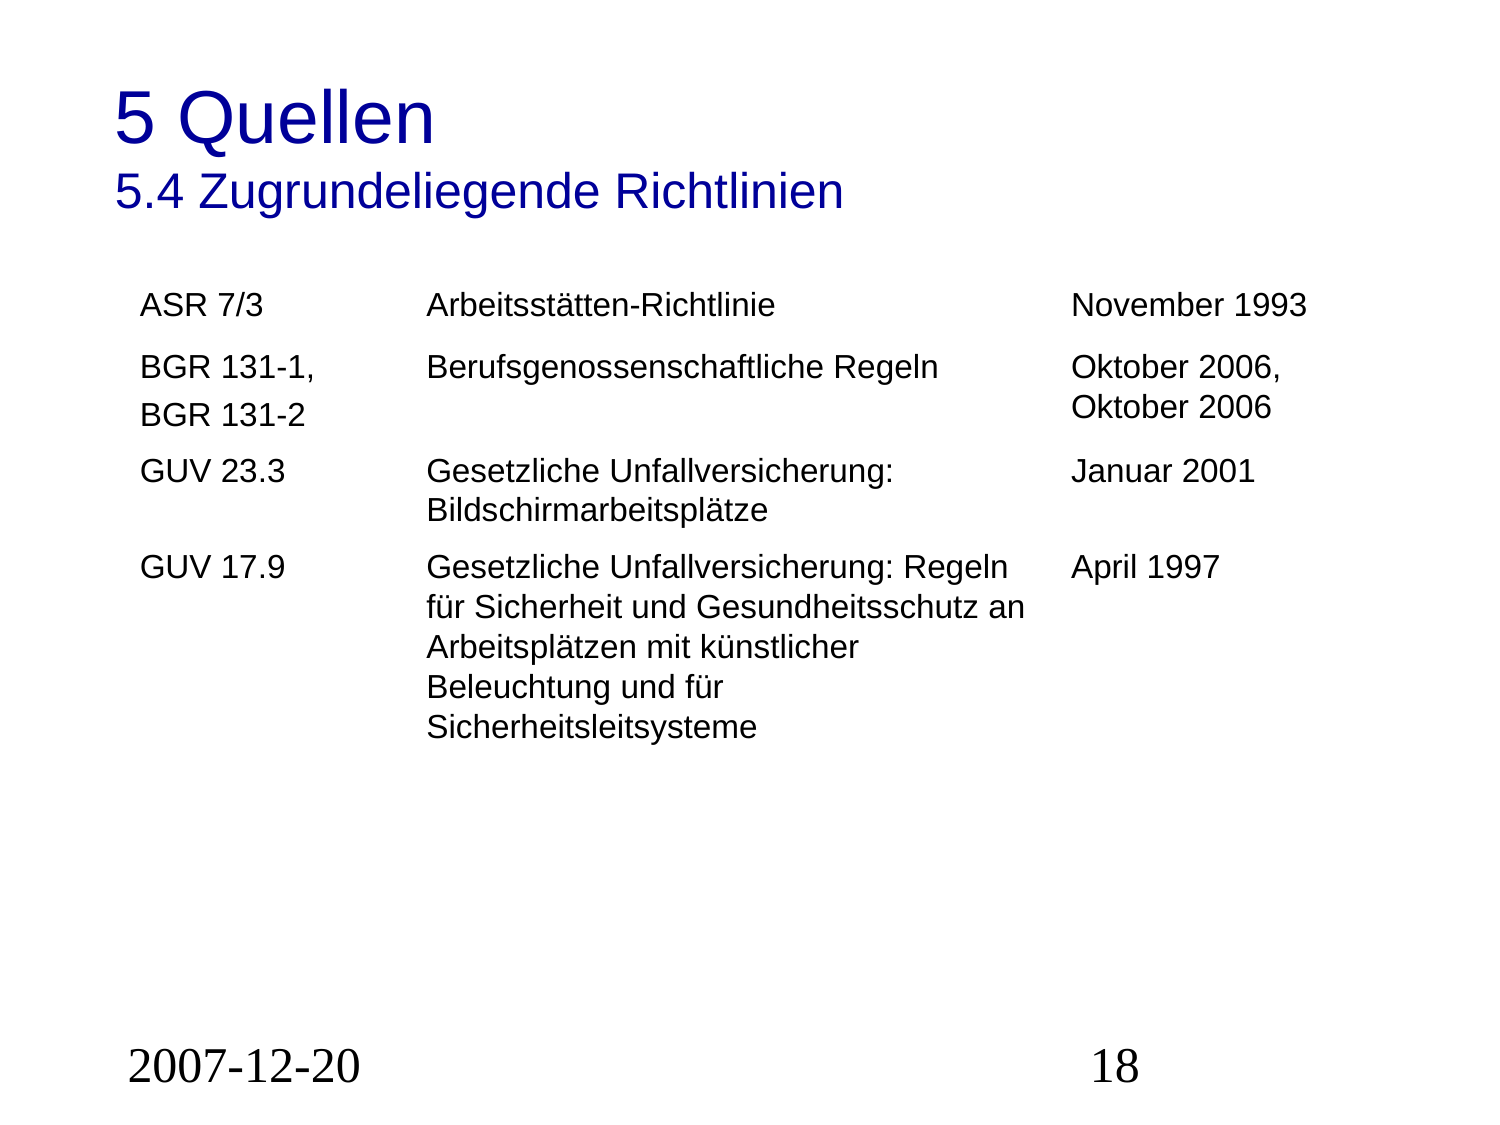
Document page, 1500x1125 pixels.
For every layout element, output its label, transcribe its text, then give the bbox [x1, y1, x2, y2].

table_header ASR 7/3 [125, 275, 411, 337]
table_cell Januar 2001 [1056, 441, 1400, 538]
table_header November 1993 [1056, 275, 1400, 337]
table_cell Oktober 2006, Oktober 2006 [1056, 337, 1400, 441]
table_cell April 1997 [1056, 538, 1400, 753]
table_cell Gesetzliche Unfallversicherung: Bildschirmarbeitsplätze [411, 441, 1056, 538]
title 5 Quellen 5.4 Zugrundeliegende Richtlinien [99, 49, 1375, 238]
table_cell Berufsgenossenschaftliche Regeln [411, 337, 1056, 441]
table_cell GUV 17.9 [125, 538, 411, 753]
table_header Arbeitsstätten-Richtlinie [411, 275, 1056, 337]
table_cell GUV 23.3 [125, 441, 411, 538]
table_cell BGR 131-1, BGR 131-2 [125, 337, 411, 441]
table_cell Gesetzliche Unfallversicherung: Regeln für Sicherheit und Gesundheitsschutz an Arbeitsplätzen mit künstlicher Beleuchtung und für Sicherheitsleitsysteme [411, 538, 1056, 753]
